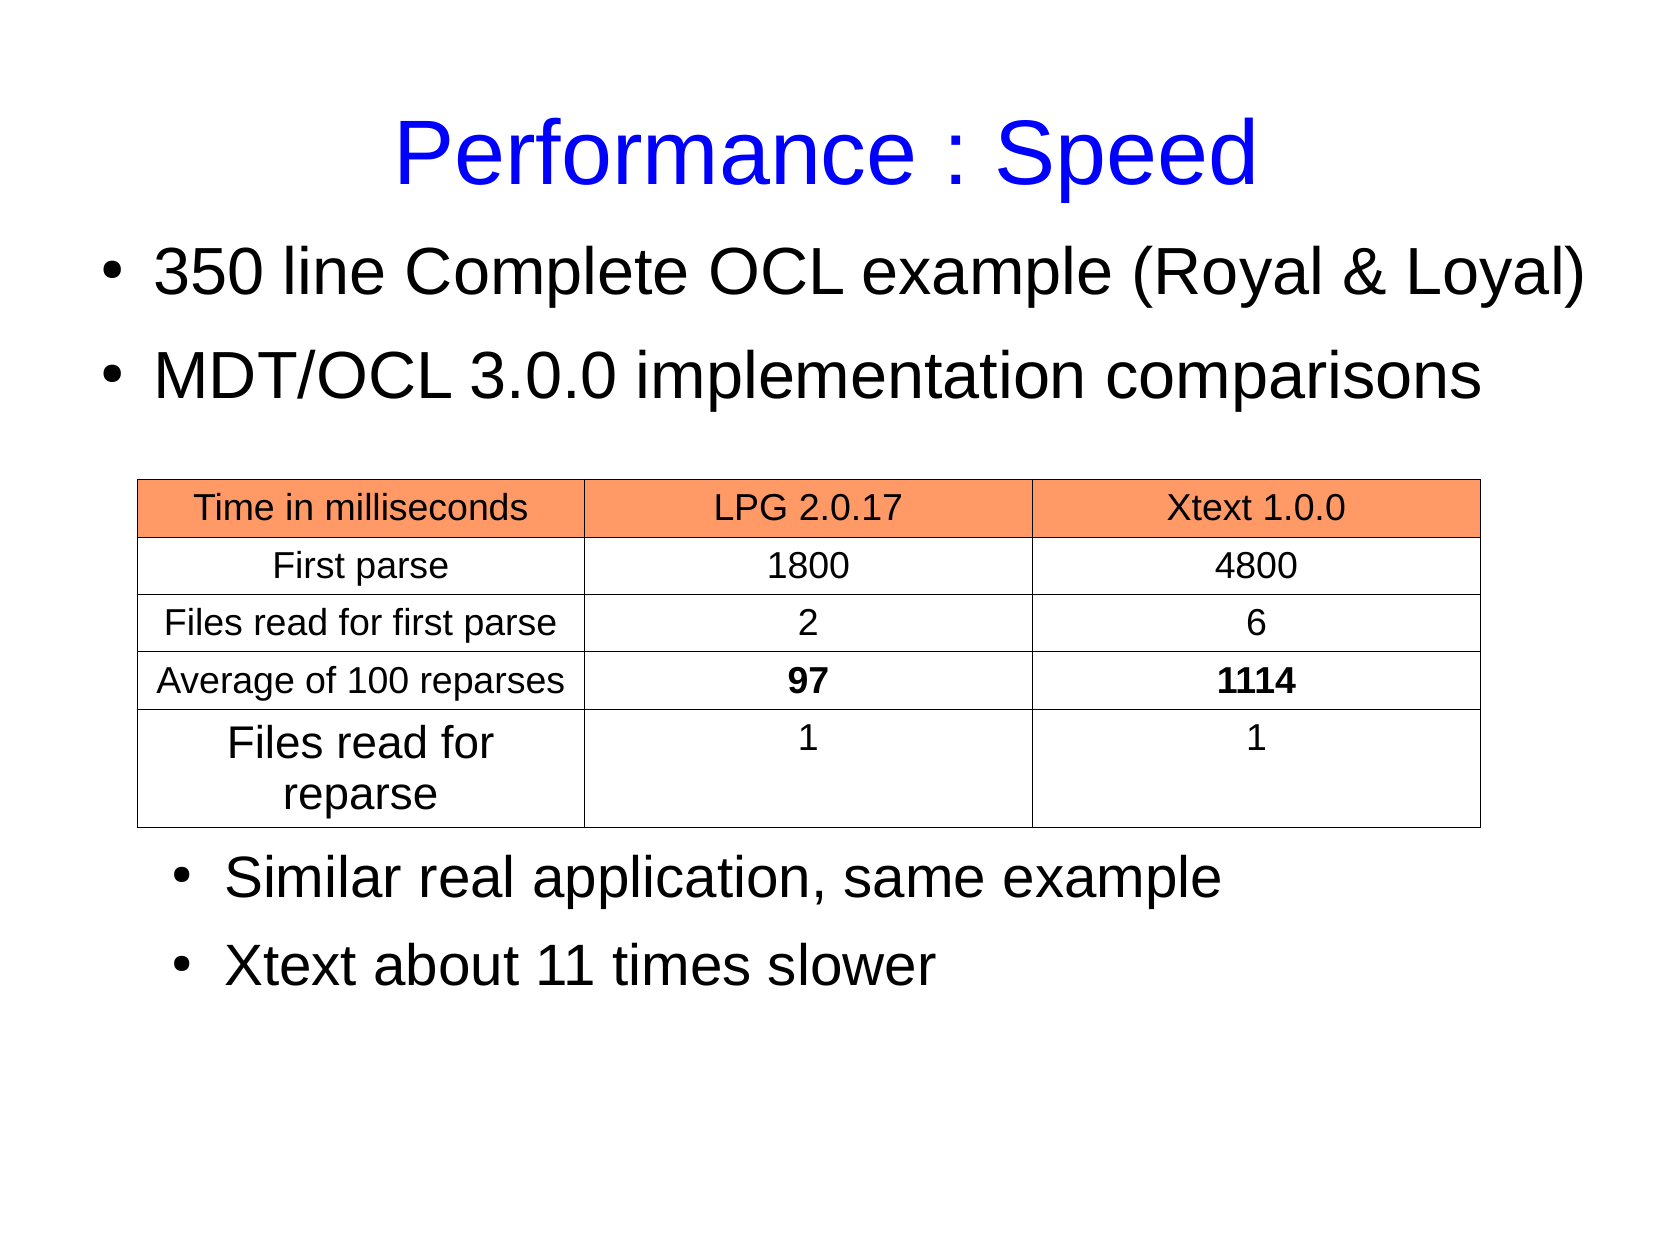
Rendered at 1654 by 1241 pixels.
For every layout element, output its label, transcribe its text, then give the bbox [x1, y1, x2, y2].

table_cell 6 [1033, 595, 1480, 651]
table_cell 2 [585, 595, 1032, 651]
table_cell 1 [1033, 710, 1480, 827]
table_cell 1800 [585, 538, 1032, 594]
table_cell Average of 100 reparses [138, 652, 584, 709]
title Performance : Speed [82, 56, 1571, 234]
table_cell Files read for reparse [138, 710, 584, 827]
list 350 line Complete OCL example (Royal & Loyal) MDT/OCL 3.0.0 implementation comparisons Similar real application, same example Xtext about 11 times slower [82, 234, 1654, 1142]
table_header Time in milliseconds [138, 480, 584, 537]
table_cell Files read for first parse [138, 595, 584, 651]
table_cell 4800 [1033, 538, 1480, 594]
table_cell First parse [138, 538, 584, 594]
table_header LPG 2.0.17 [585, 480, 1032, 537]
table_cell 97 [585, 652, 1032, 709]
table_header Xtext 1.0.0 [1033, 480, 1480, 537]
table_cell 1114 [1033, 652, 1480, 709]
table_cell 1 [585, 710, 1032, 827]
